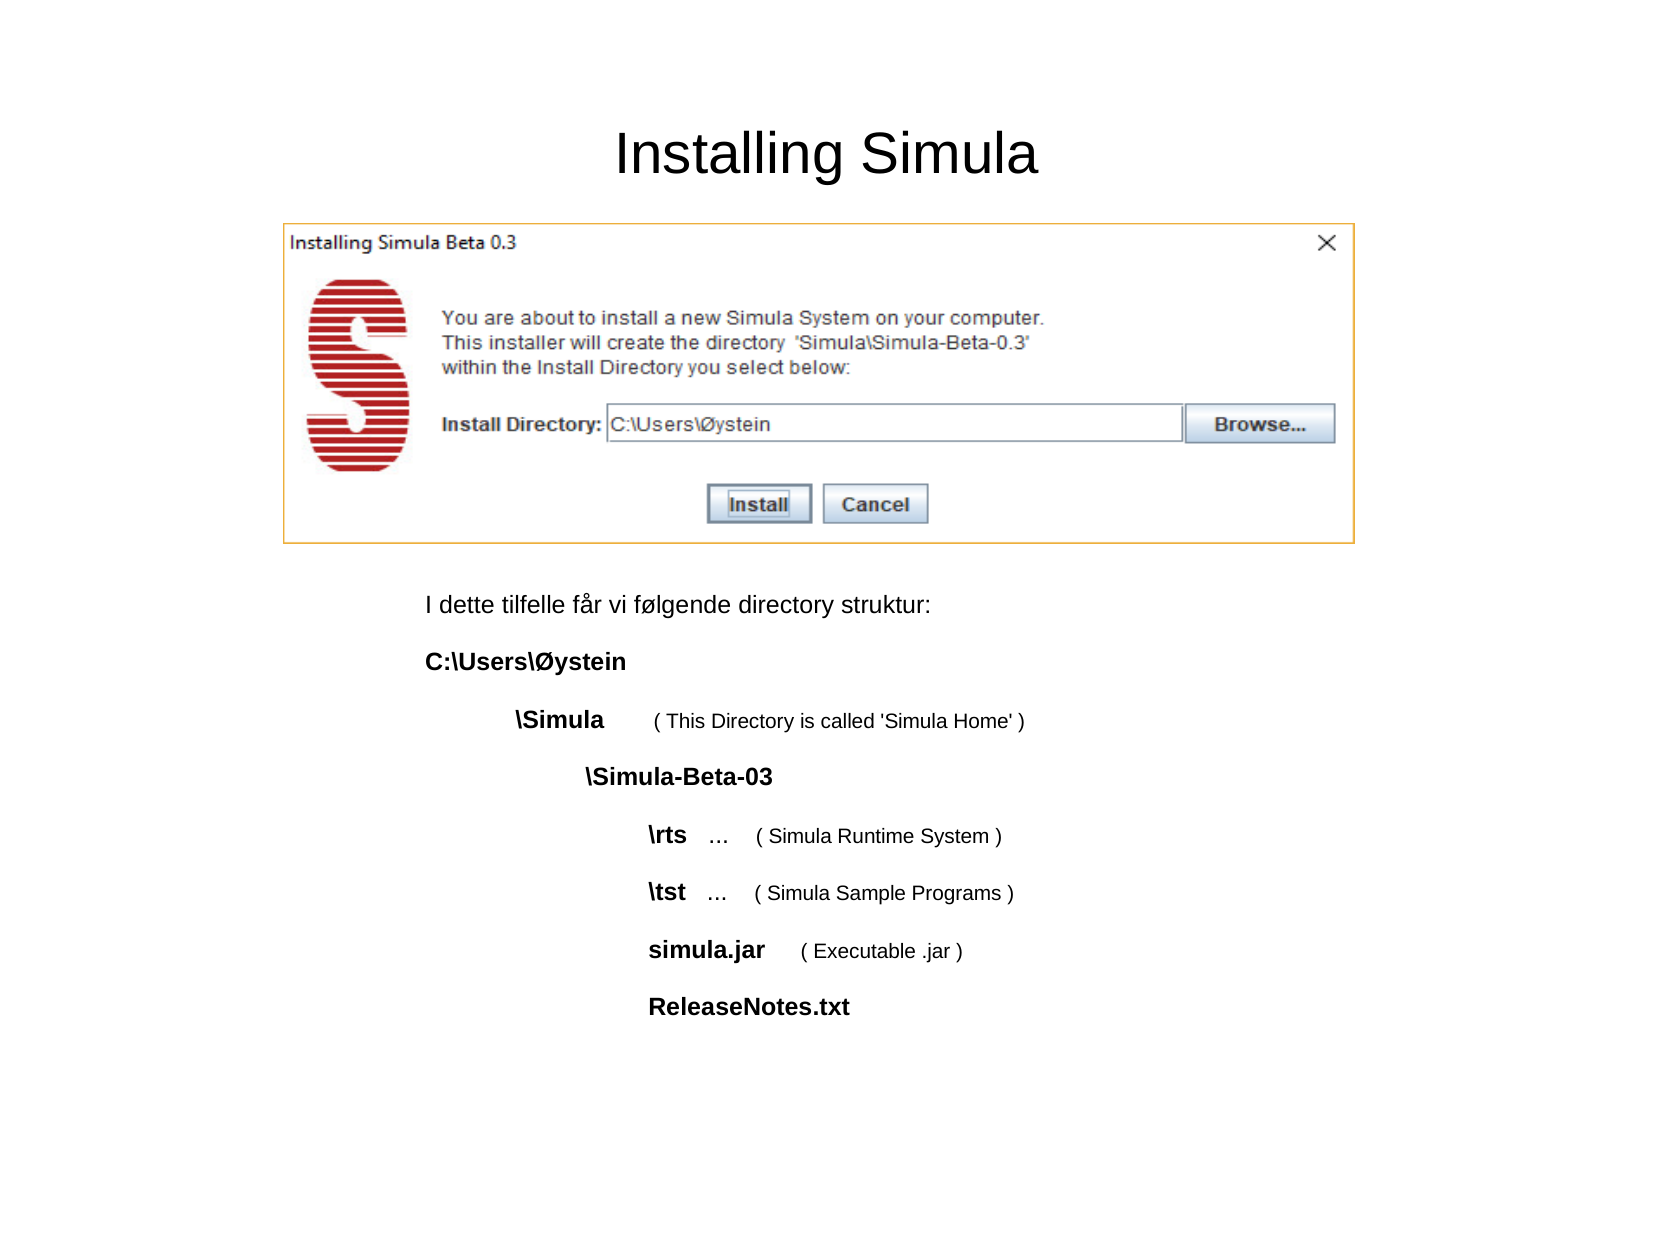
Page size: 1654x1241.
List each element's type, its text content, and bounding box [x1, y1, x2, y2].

title Installing Simula [82, 49, 1571, 257]
list I dette tilfelle får vi følgende directory struktur: C:\Users\Øystein \Simula ( This Directory is called 'Simula Home' ) \Simula-Beta-03 \rts ... ( Simula Runtime System ) \tst ... ( Simula Sample Programs ) simula.jar ( Executable .jar ) ReleaseNotes.txt [354, 590, 1347, 1134]
picture [283, 223, 1355, 544]
